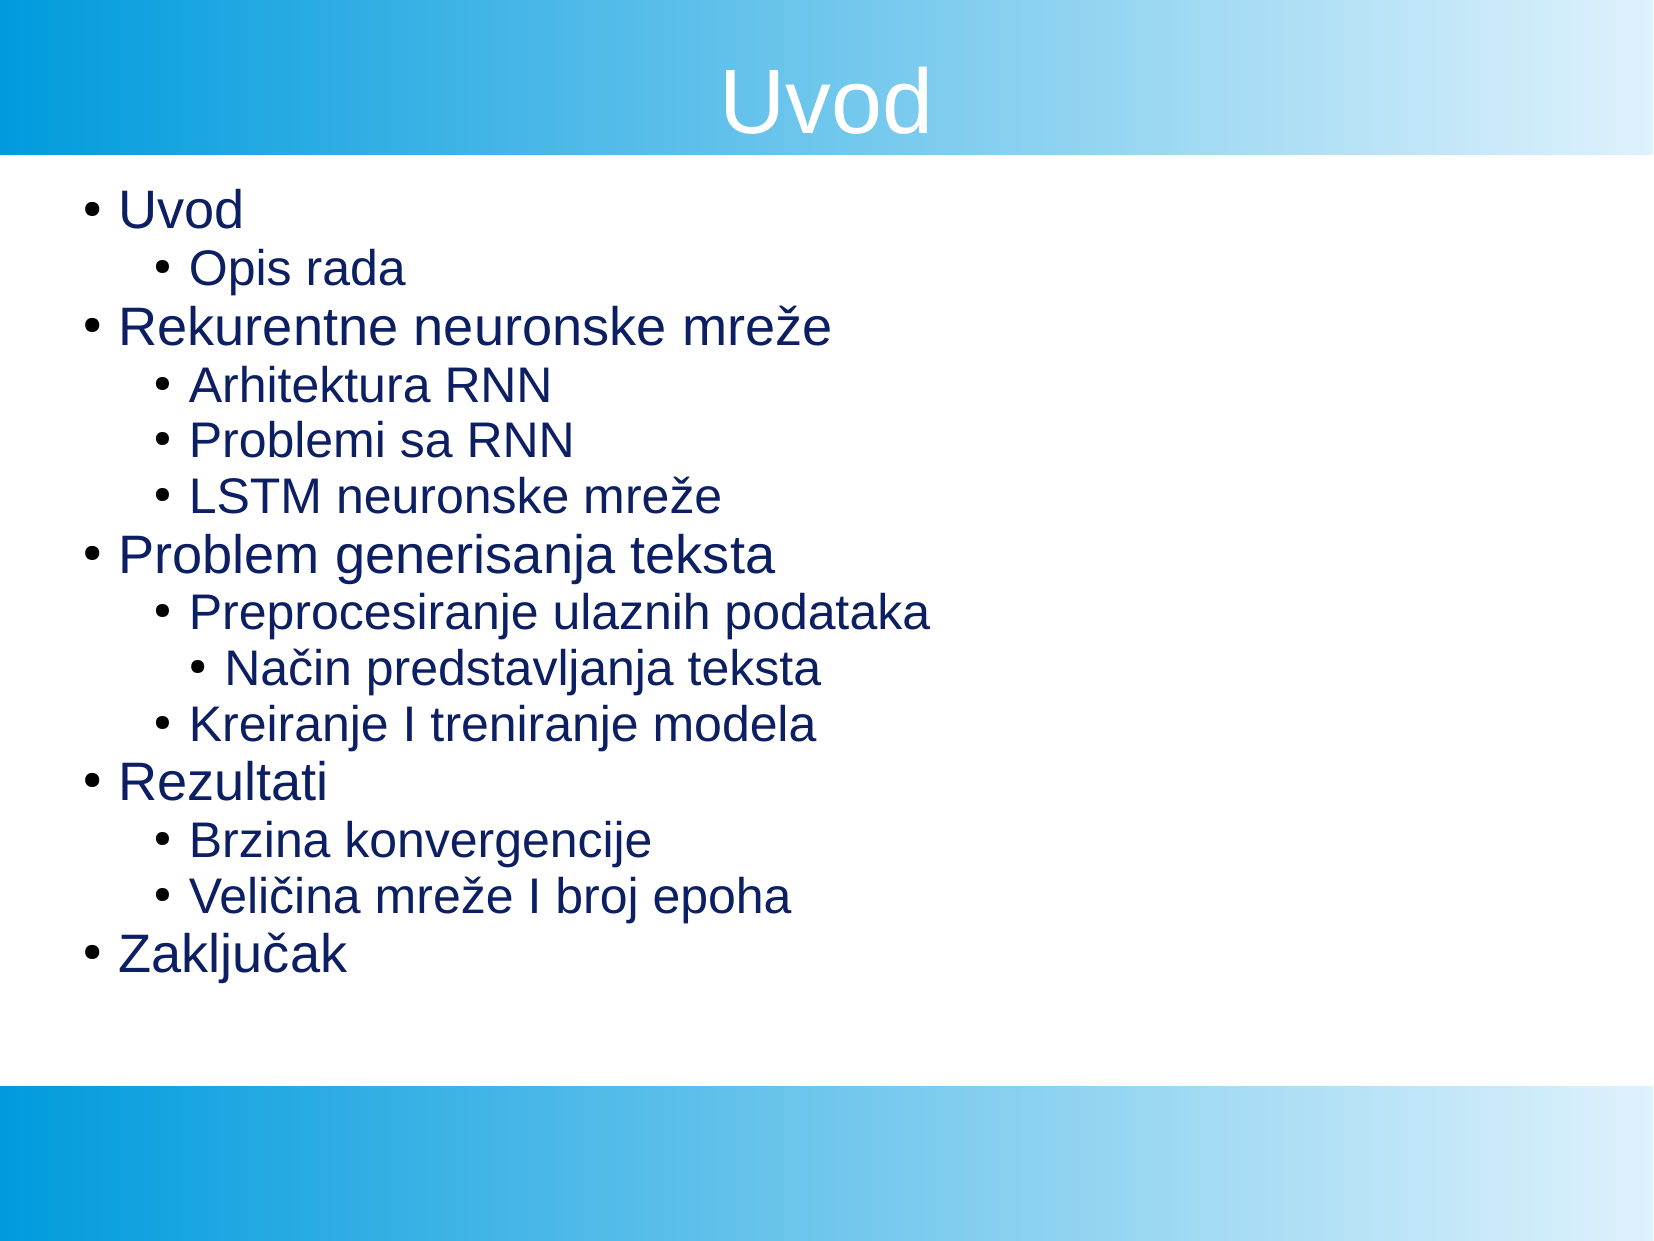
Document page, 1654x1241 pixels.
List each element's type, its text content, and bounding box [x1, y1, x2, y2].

title Uvod [82, 49, 1571, 155]
subtitle Uvod Opis rada Rekurentne neuronske mreže Arhitektura RNN Problemi sa RNN LSTM neuronske mreže Problem generisanja teksta Preprocesiranje ulaznih podataka Način predstavljanja teksta Kreiranje I treniranje modela Rezultati Brzina konvergencije Veličina mreže I broj epoha Zaključak [82, 180, 1571, 1101]
